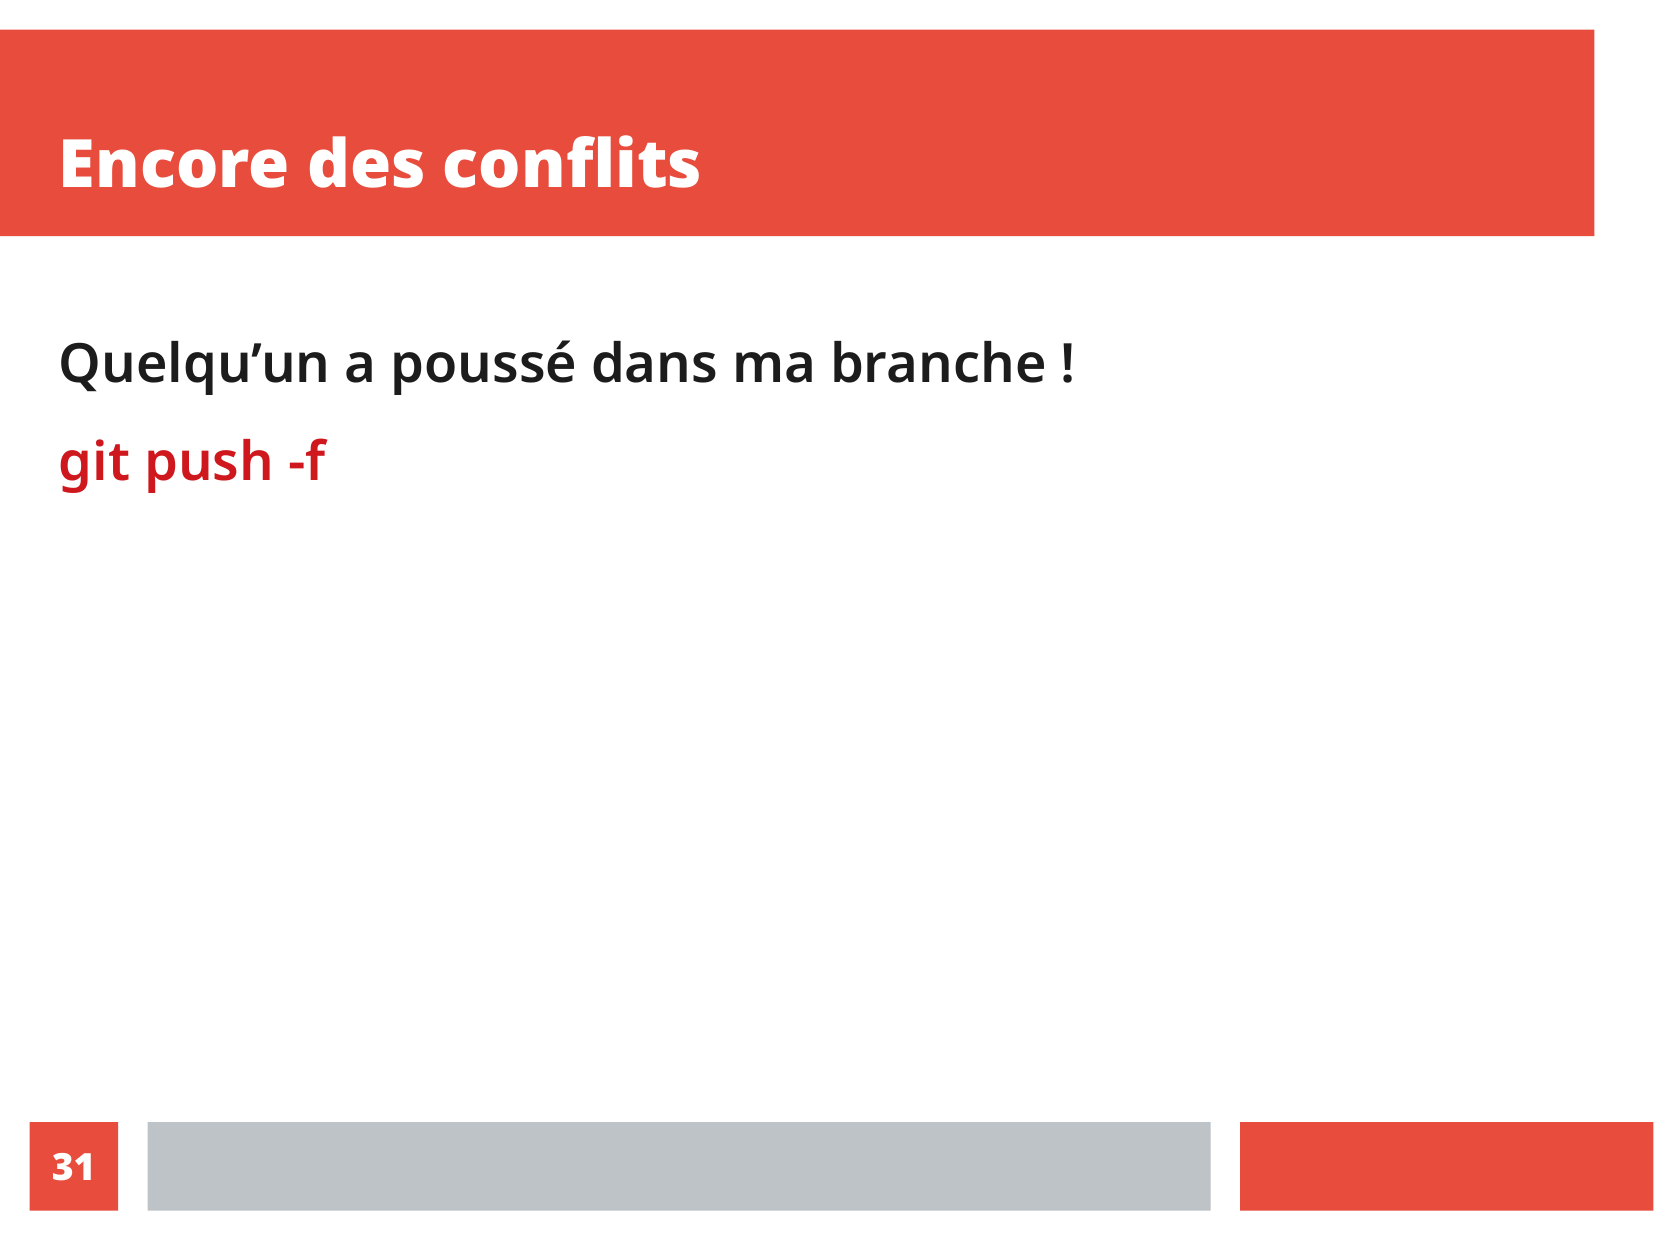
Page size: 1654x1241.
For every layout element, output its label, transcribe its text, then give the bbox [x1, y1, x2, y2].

list Quelqu’un a poussé dans ma branche ! git push -f [59, 324, 1565, 1093]
title Encore des conflits [59, 59, 1595, 207]
